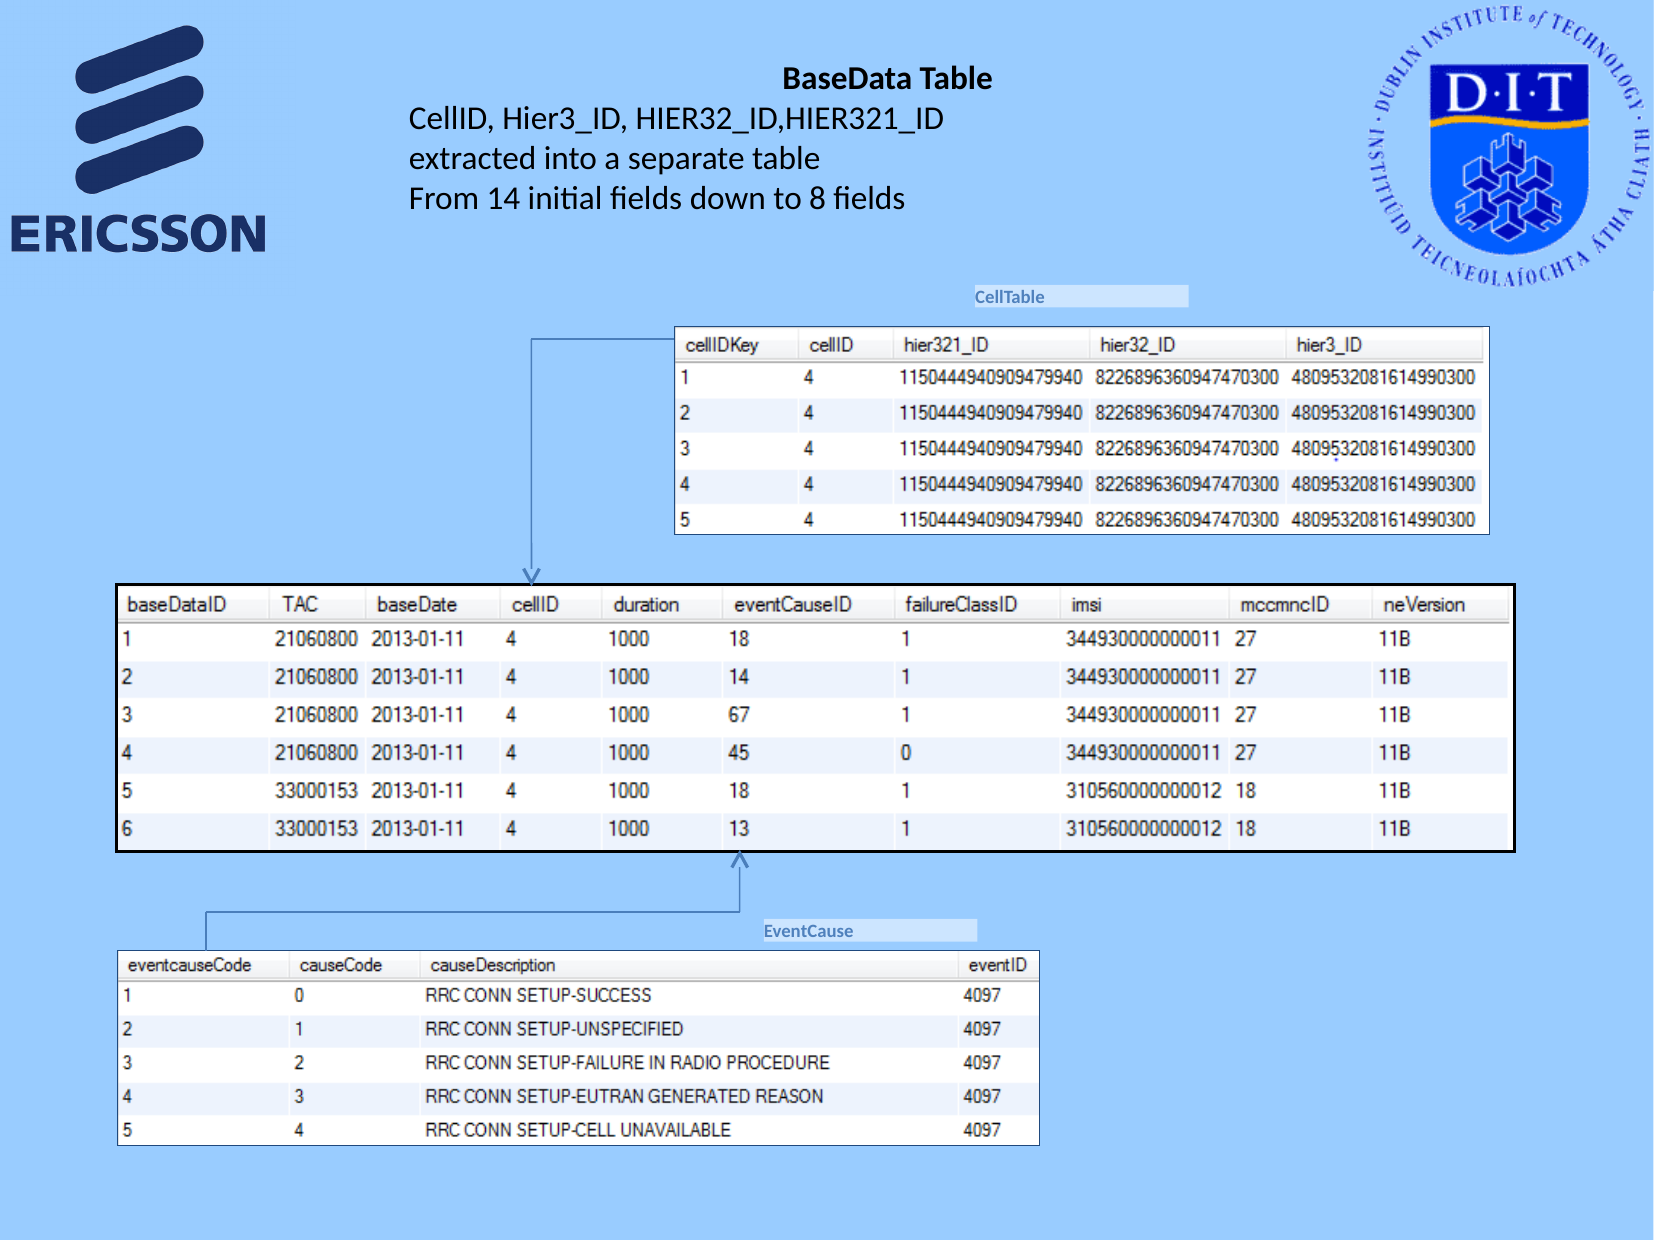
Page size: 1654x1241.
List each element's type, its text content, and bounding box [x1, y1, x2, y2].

picture [1364, 0, 1654, 291]
text_box EventCause [763, 918, 978, 942]
text_box BaseData Table CellID, Hier3_ID, HIER32_ID,HIER321_ID extracted into a separate table From 14 initial fields down to 8 fields [318, 48, 1382, 224]
text_box CellTable [975, 284, 1189, 308]
picture [0, 0, 296, 296]
picture [117, 586, 1513, 850]
picture [117, 950, 1040, 1146]
picture [674, 326, 1490, 535]
